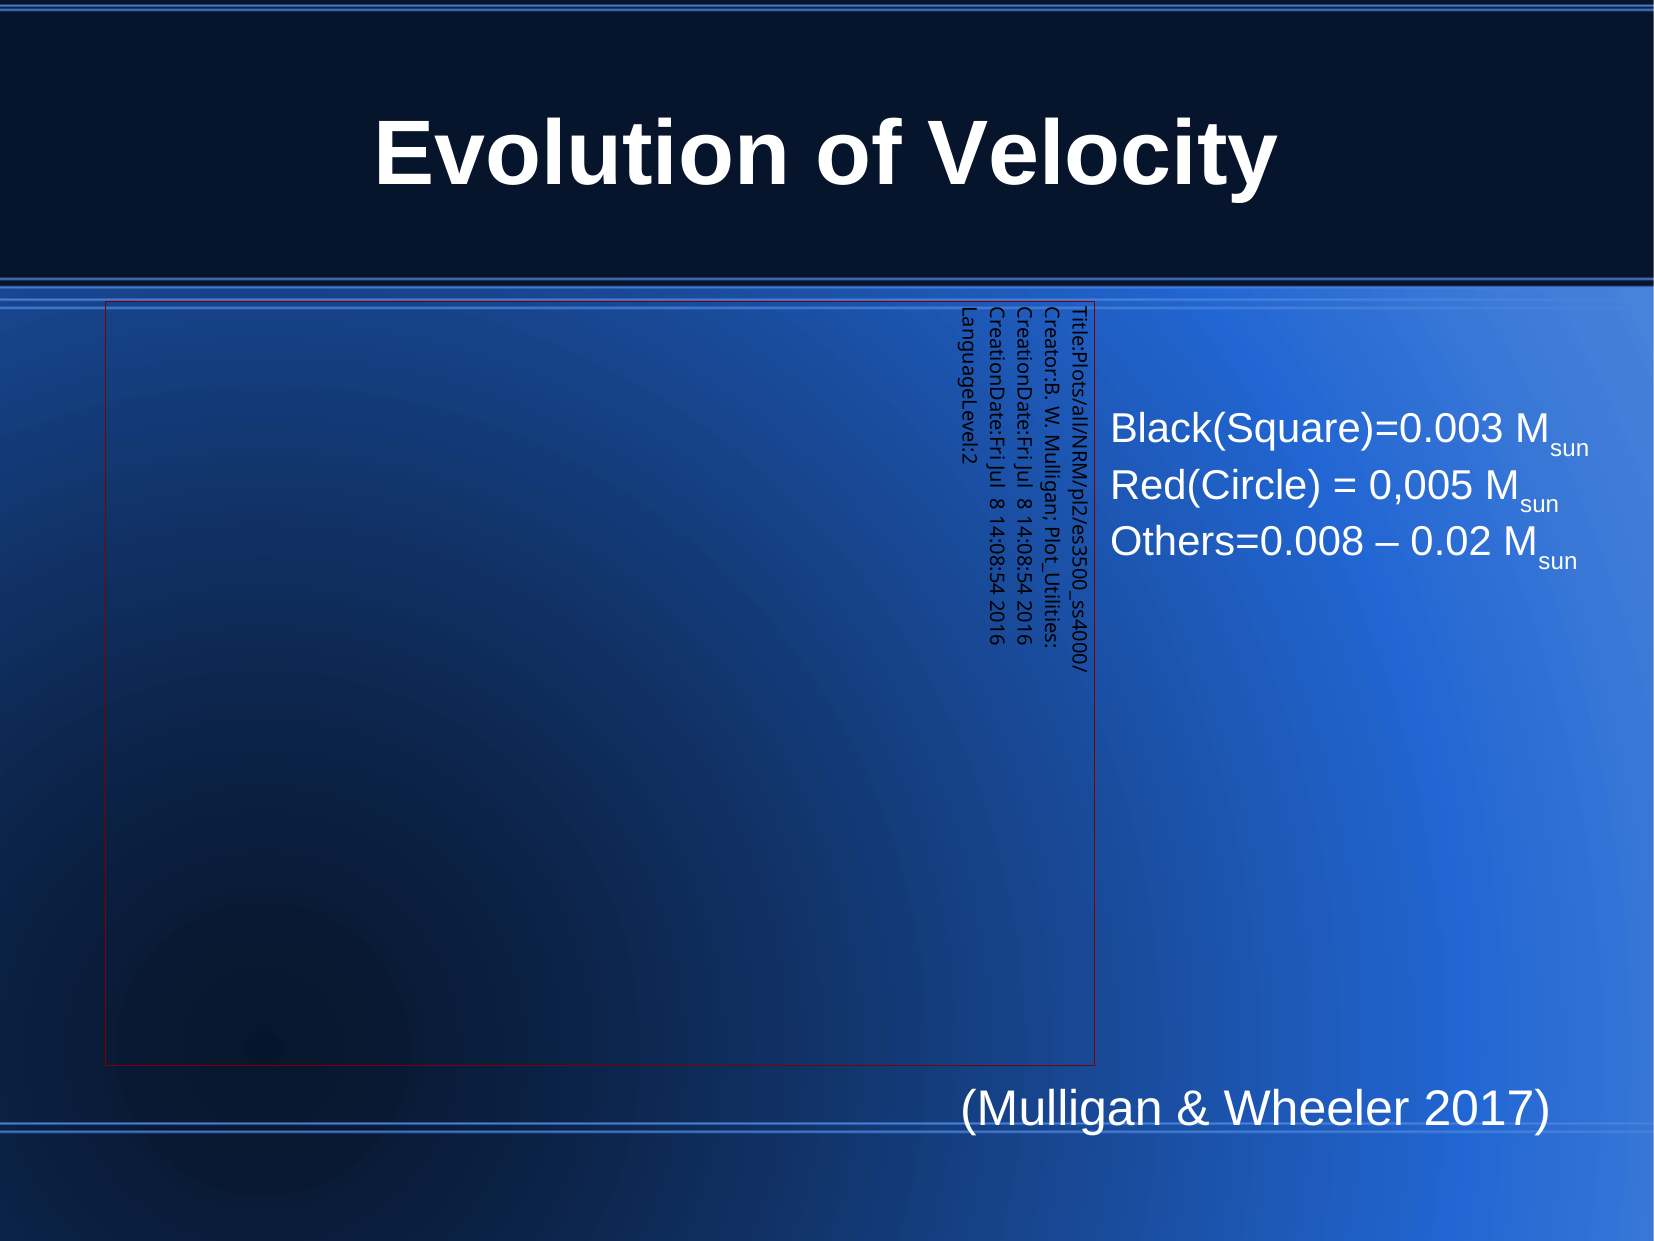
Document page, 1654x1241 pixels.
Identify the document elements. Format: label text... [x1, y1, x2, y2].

picture [0, 0, 1654, 1241]
text_box (Mulligan & Wheeler 2017) [960, 1080, 1576, 1192]
text_box Black(Square)=0.003 Msun Red(Circle) = 0,005 Msun Others=0.008 – 0.02 Msun [1110, 405, 1621, 943]
title Evolution of Velocity [82, 49, 1571, 257]
